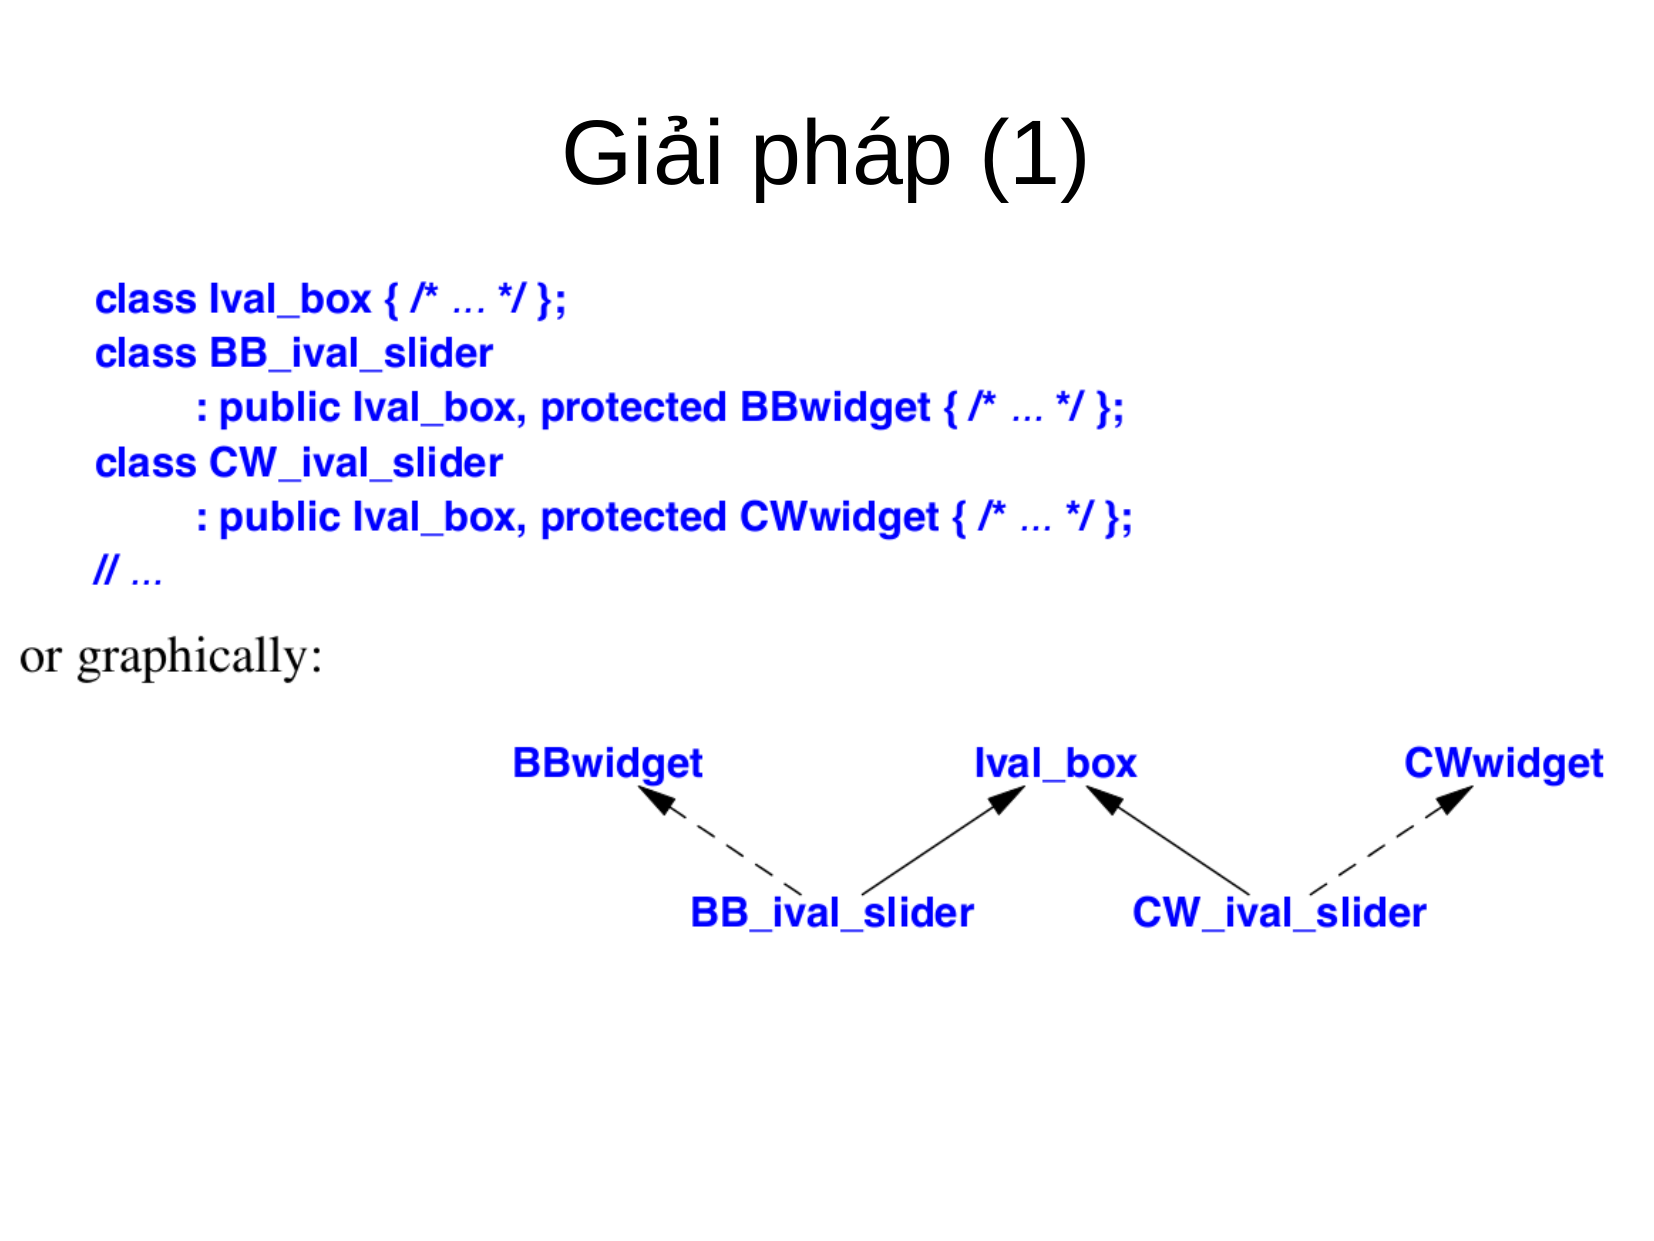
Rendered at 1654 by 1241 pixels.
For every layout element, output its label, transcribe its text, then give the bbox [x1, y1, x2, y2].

picture [1, 263, 1654, 978]
title Giải pháp (1) [82, 49, 1571, 257]
